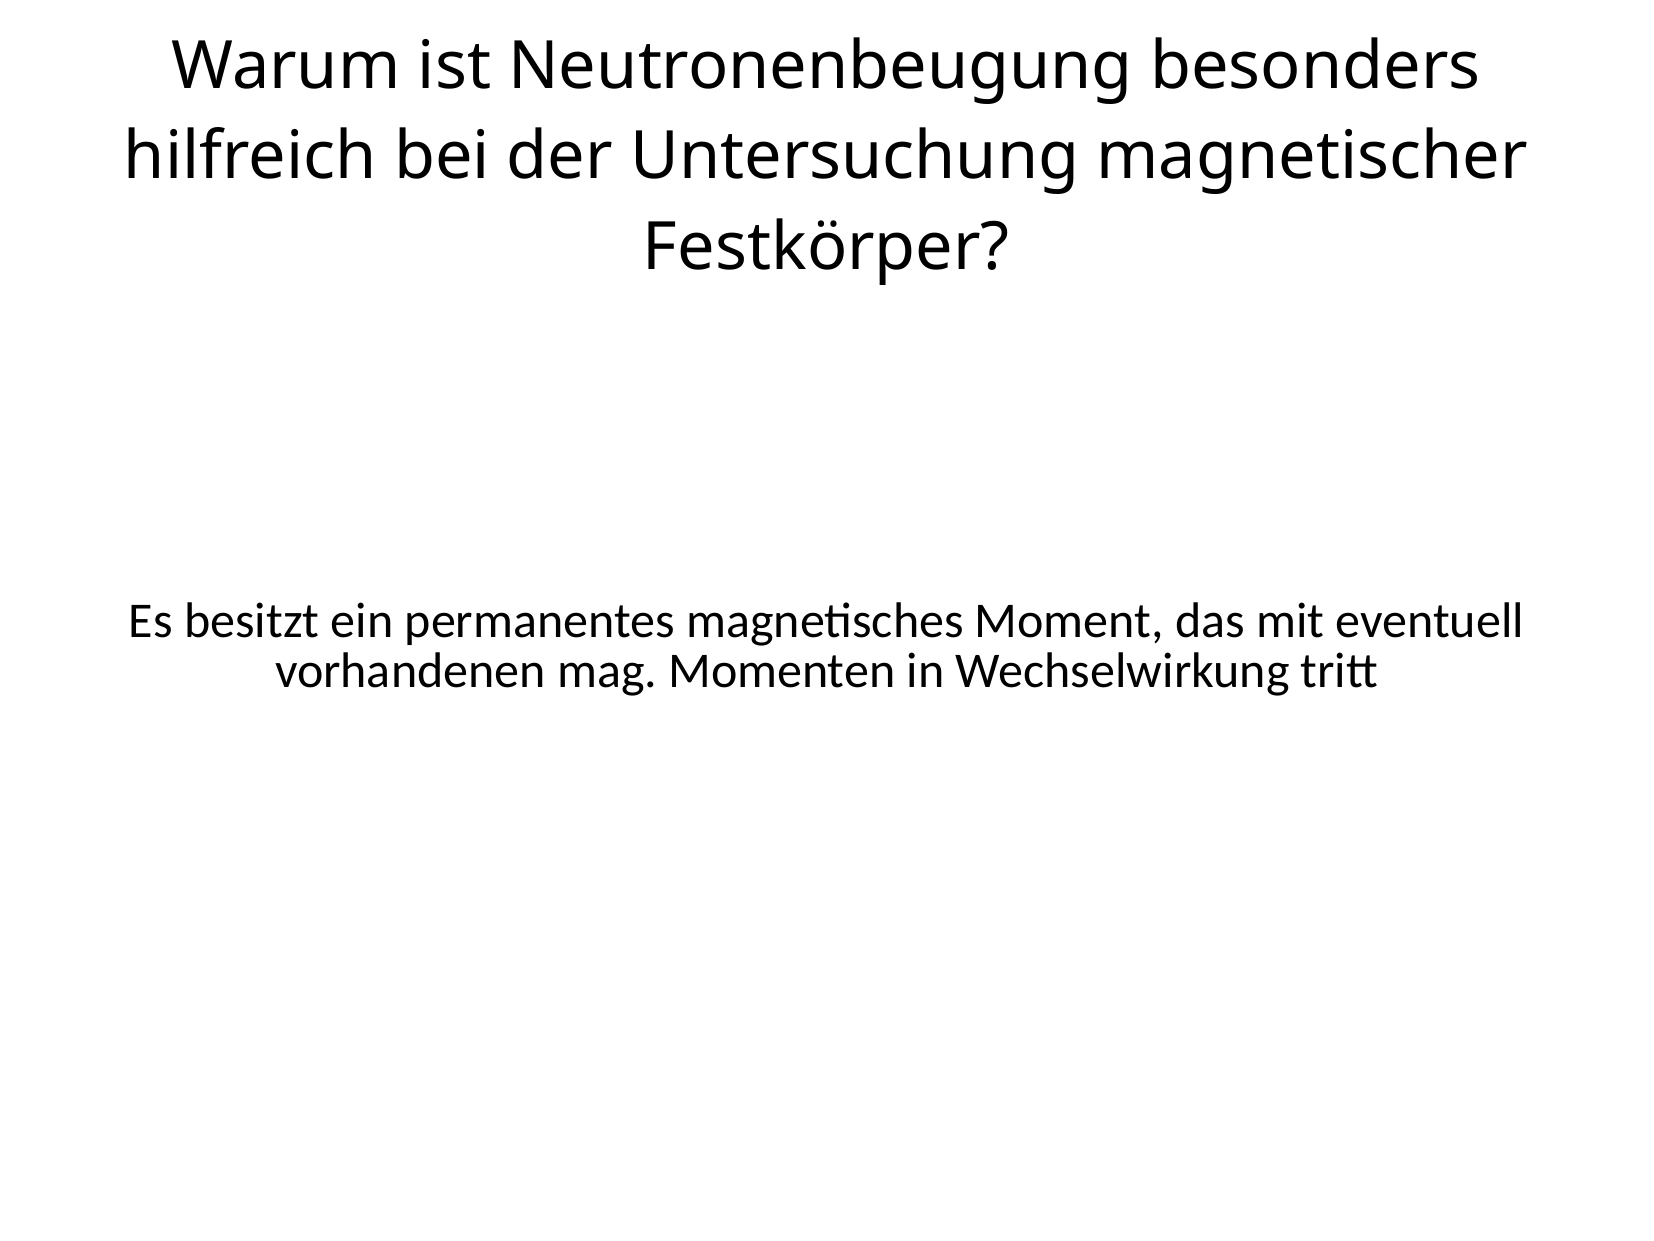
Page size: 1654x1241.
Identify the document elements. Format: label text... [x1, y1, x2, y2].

title Warum ist Neutronenbeugung besonders hilfreich bei der Untersuchung magnetischer Festkörper? [82, 49, 1571, 257]
subtitle Es besitzt ein permanentes magnetisches Moment, das mit eventuell vorhandenen mag. Momenten in Wechselwirkung tritt [82, 290, 1571, 1010]
